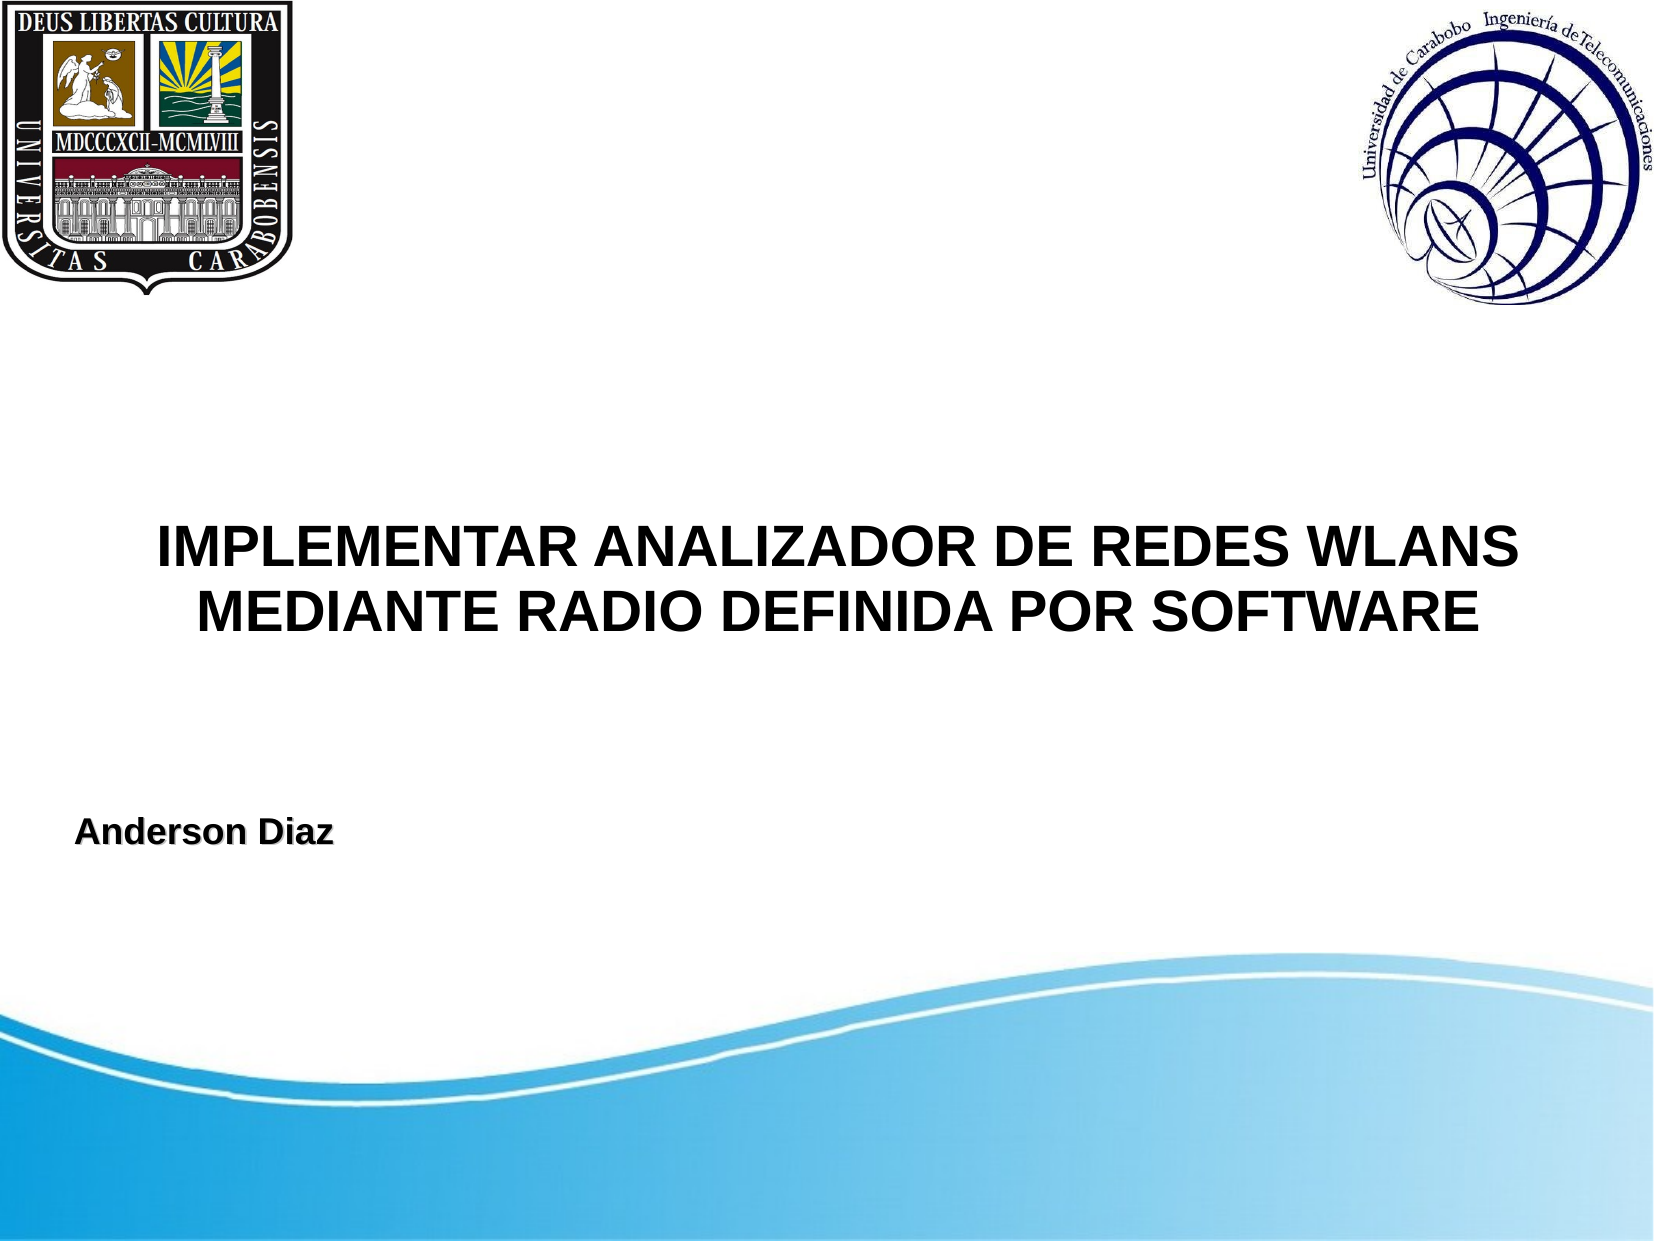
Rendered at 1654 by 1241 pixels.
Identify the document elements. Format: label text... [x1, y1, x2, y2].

picture [0, 0, 296, 296]
picture [1358, 9, 1654, 305]
title IMPLEMENTAR ANALIZADOR DE REDES WLANS MEDIANTE RADIO DEFINIDA POR SOFTWARE [94, 305, 1583, 852]
picture [0, 952, 1654, 1241]
text_box Anderson Diaz [58, 802, 473, 982]
